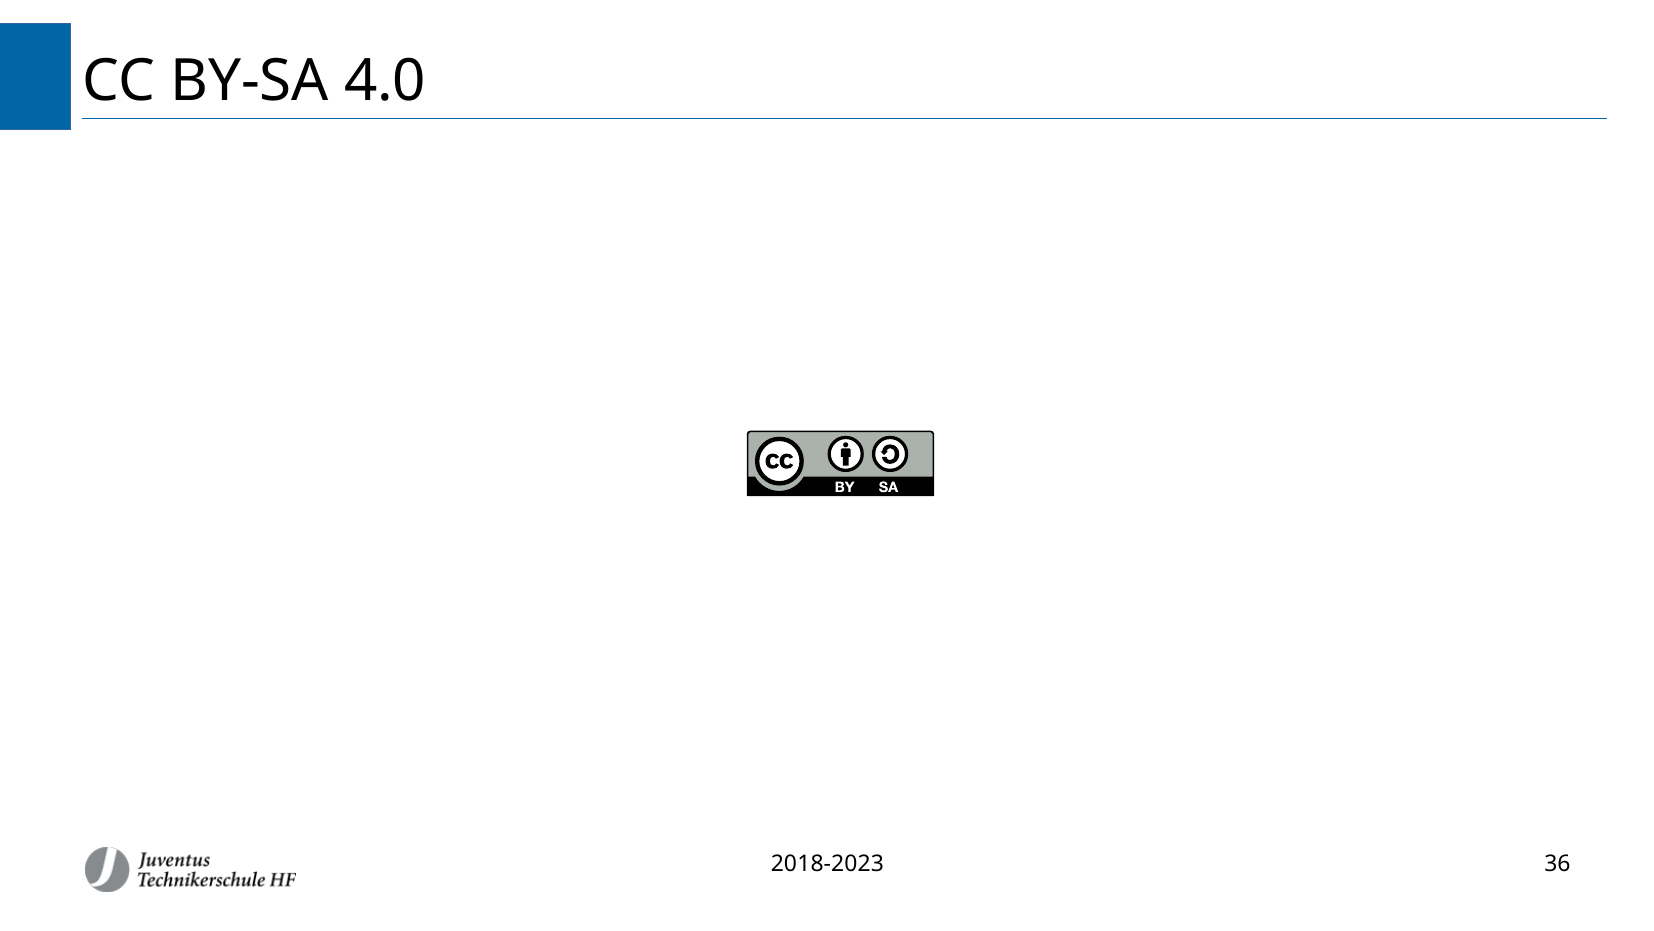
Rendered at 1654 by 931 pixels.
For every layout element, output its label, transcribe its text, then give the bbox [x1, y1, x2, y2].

title CC BY-SA 4.0 [82, 37, 1571, 119]
picture [85, 847, 296, 892]
picture [746, 430, 935, 497]
